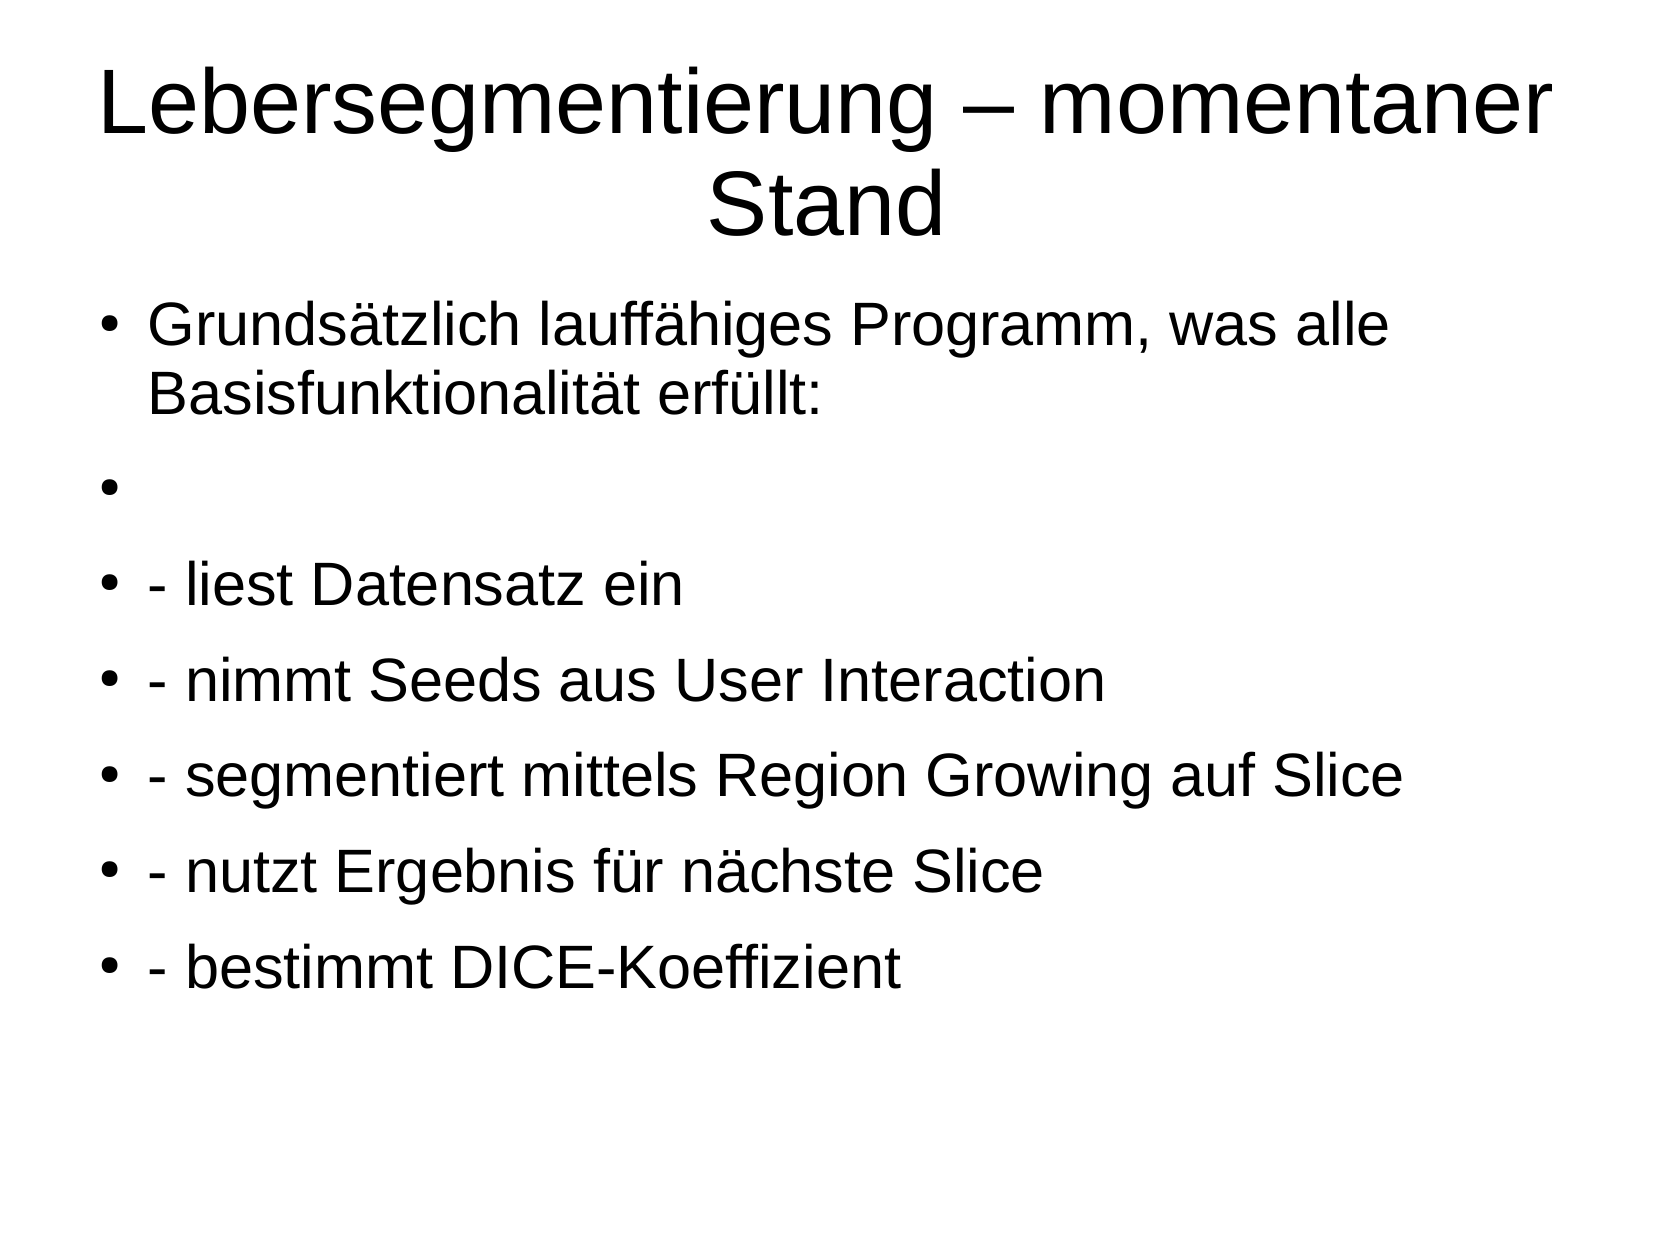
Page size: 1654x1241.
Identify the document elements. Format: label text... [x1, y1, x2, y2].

list Grundsätzlich lauffähiges Programm, was alle Basisfunktionalität erfüllt: - liest Datensatz ein - nimmt Seeds aus User Interaction - segmentiert mittels Region Growing auf Slice - nutzt Ergebnis für nächste Slice - bestimmt DICE-Koeffizient [82, 290, 1571, 1010]
title Lebersegmentierung – momentaner Stand [82, 49, 1571, 257]
